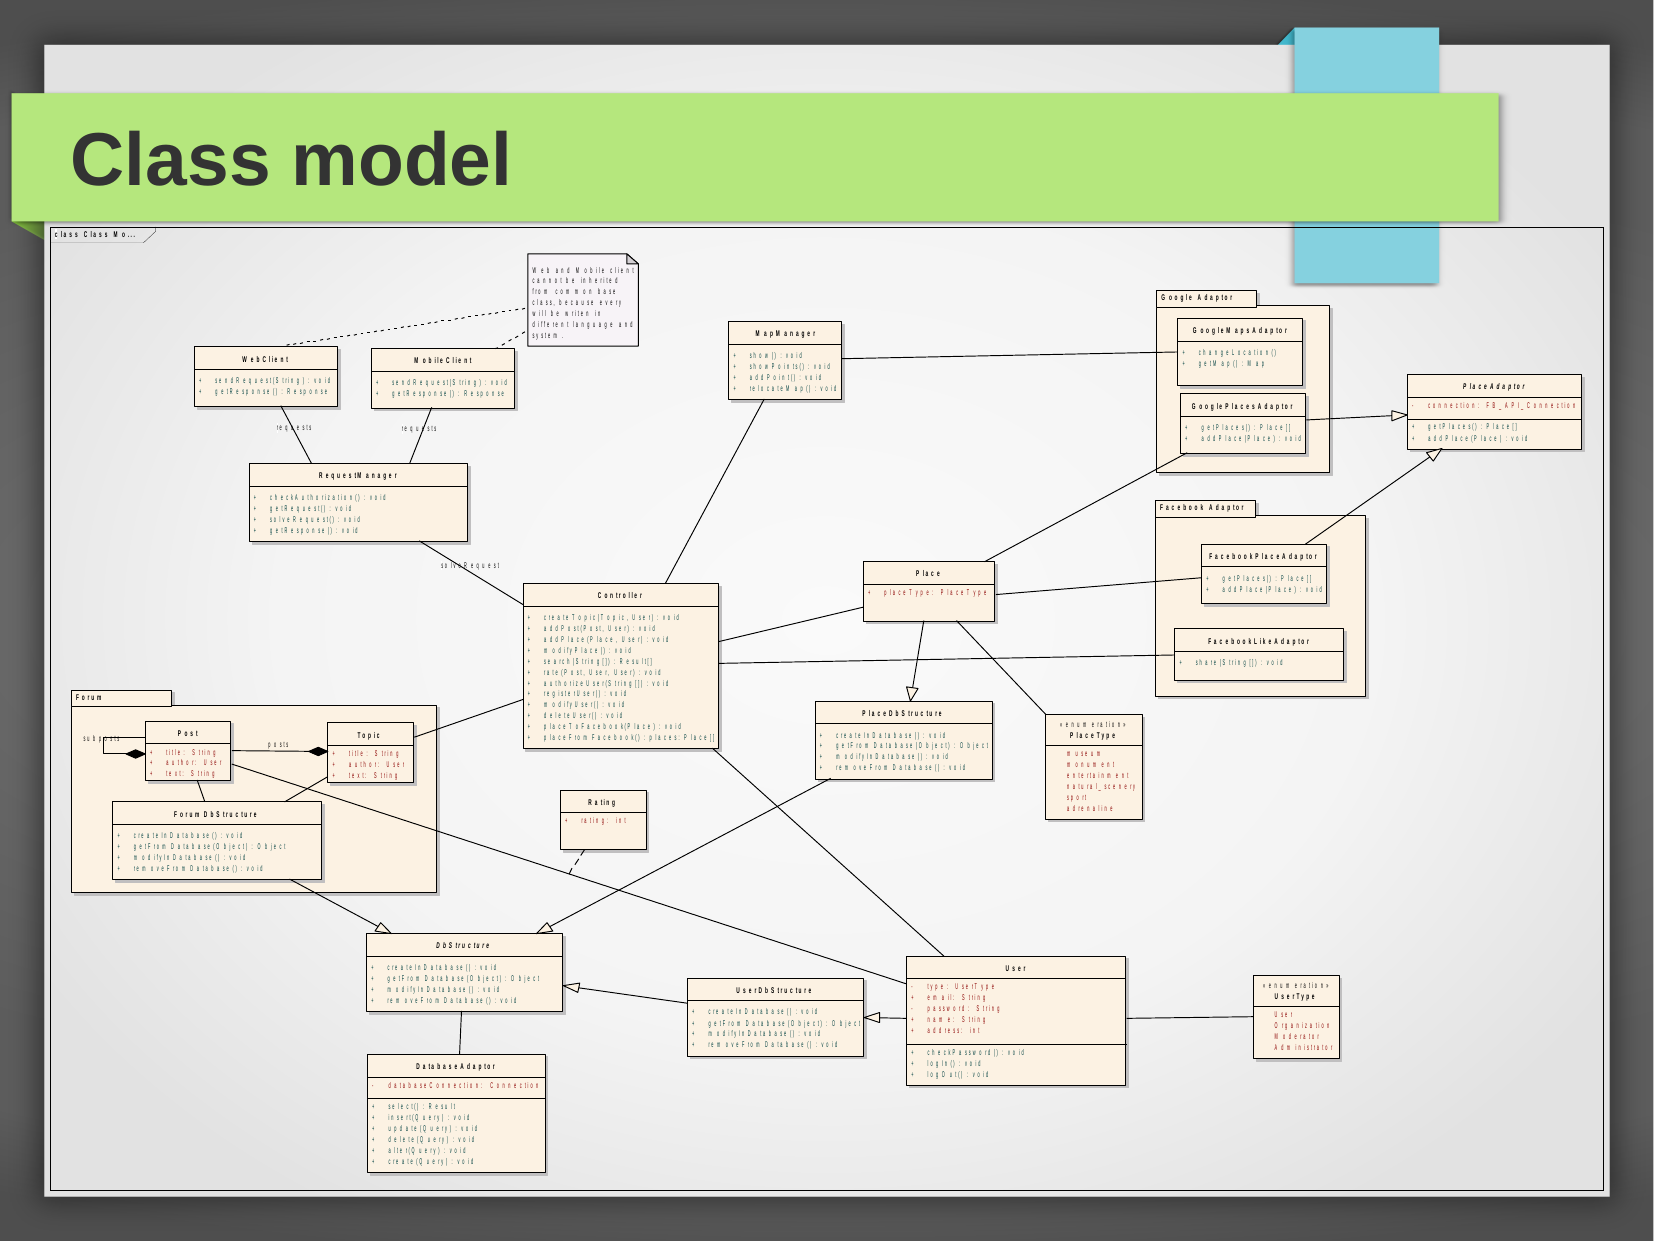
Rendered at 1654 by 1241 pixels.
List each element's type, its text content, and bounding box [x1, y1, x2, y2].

title Class model [70, 106, 1229, 213]
picture [0, 0, 1654, 1241]
